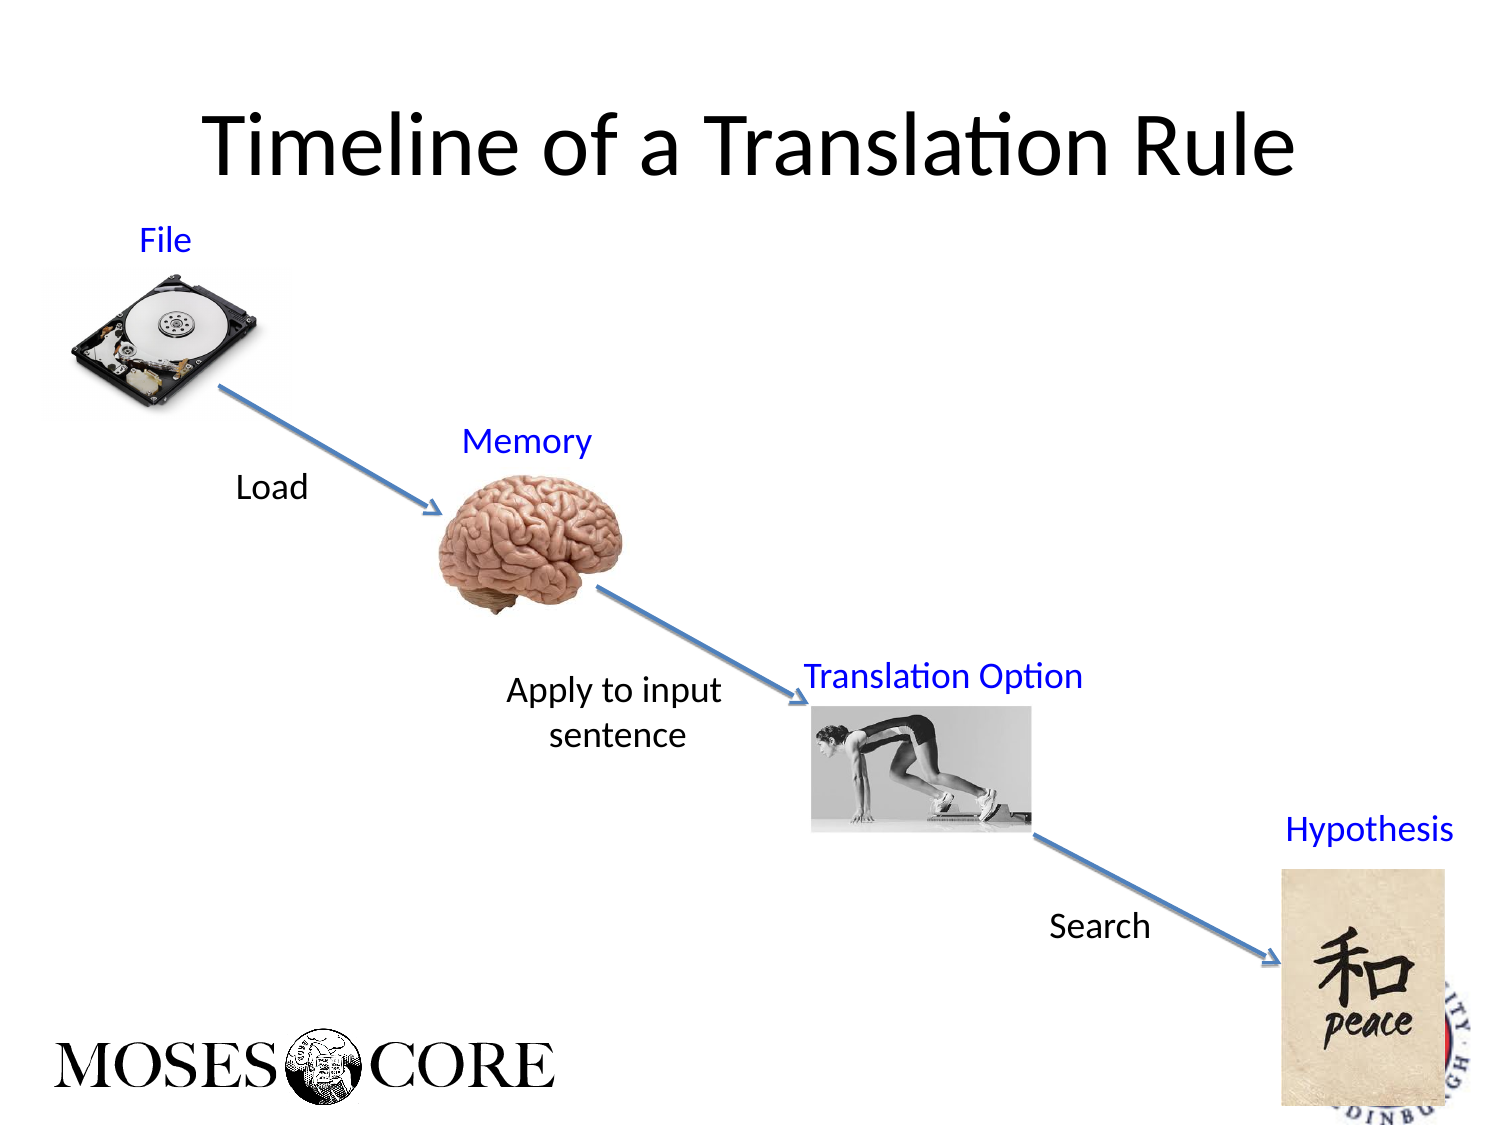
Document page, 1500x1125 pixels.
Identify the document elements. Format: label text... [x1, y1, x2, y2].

text_box Memory [446, 408, 608, 469]
picture [1281, 869, 1475, 1125]
text_box Search [1034, 893, 1167, 954]
picture [431, 467, 630, 622]
text_box Hypothesis [1270, 796, 1470, 857]
picture [53, 1025, 555, 1108]
text_box File [124, 208, 208, 268]
title Timeline of a Translation Rule [75, 45, 1425, 233]
text_box Apply to input sentence [491, 657, 738, 763]
picture [809, 704, 1033, 834]
picture [41, 267, 292, 421]
text_box Load [221, 454, 325, 515]
text_box Translation Option [788, 643, 1099, 704]
